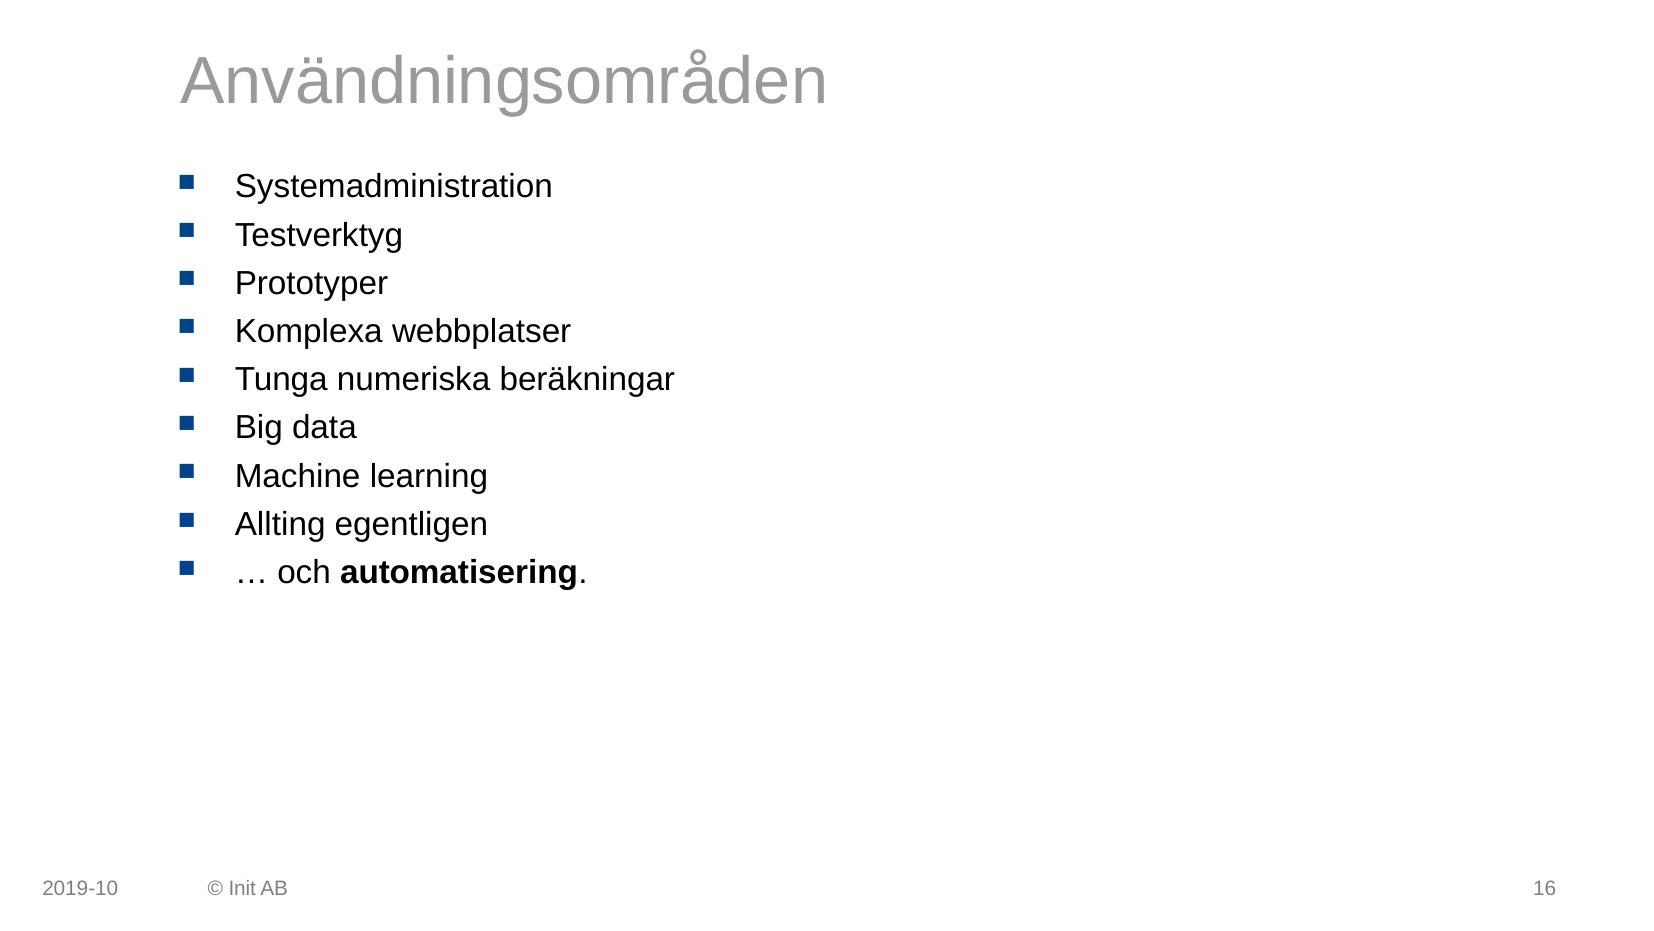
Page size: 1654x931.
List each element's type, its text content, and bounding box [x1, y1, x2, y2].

text_box Systemadministration Testverktyg Prototyper Komplexa webbplatser Tunga numeriska beräkningar Big data Machine learning Allting egentligen … och automatisering. [165, 156, 1489, 796]
text_box <nummer> [1488, 857, 1571, 908]
text_box Användningsområden [165, 0, 1489, 125]
text_box 2019-10 [27, 857, 166, 908]
text_box © Init AB [192, 857, 1461, 908]
